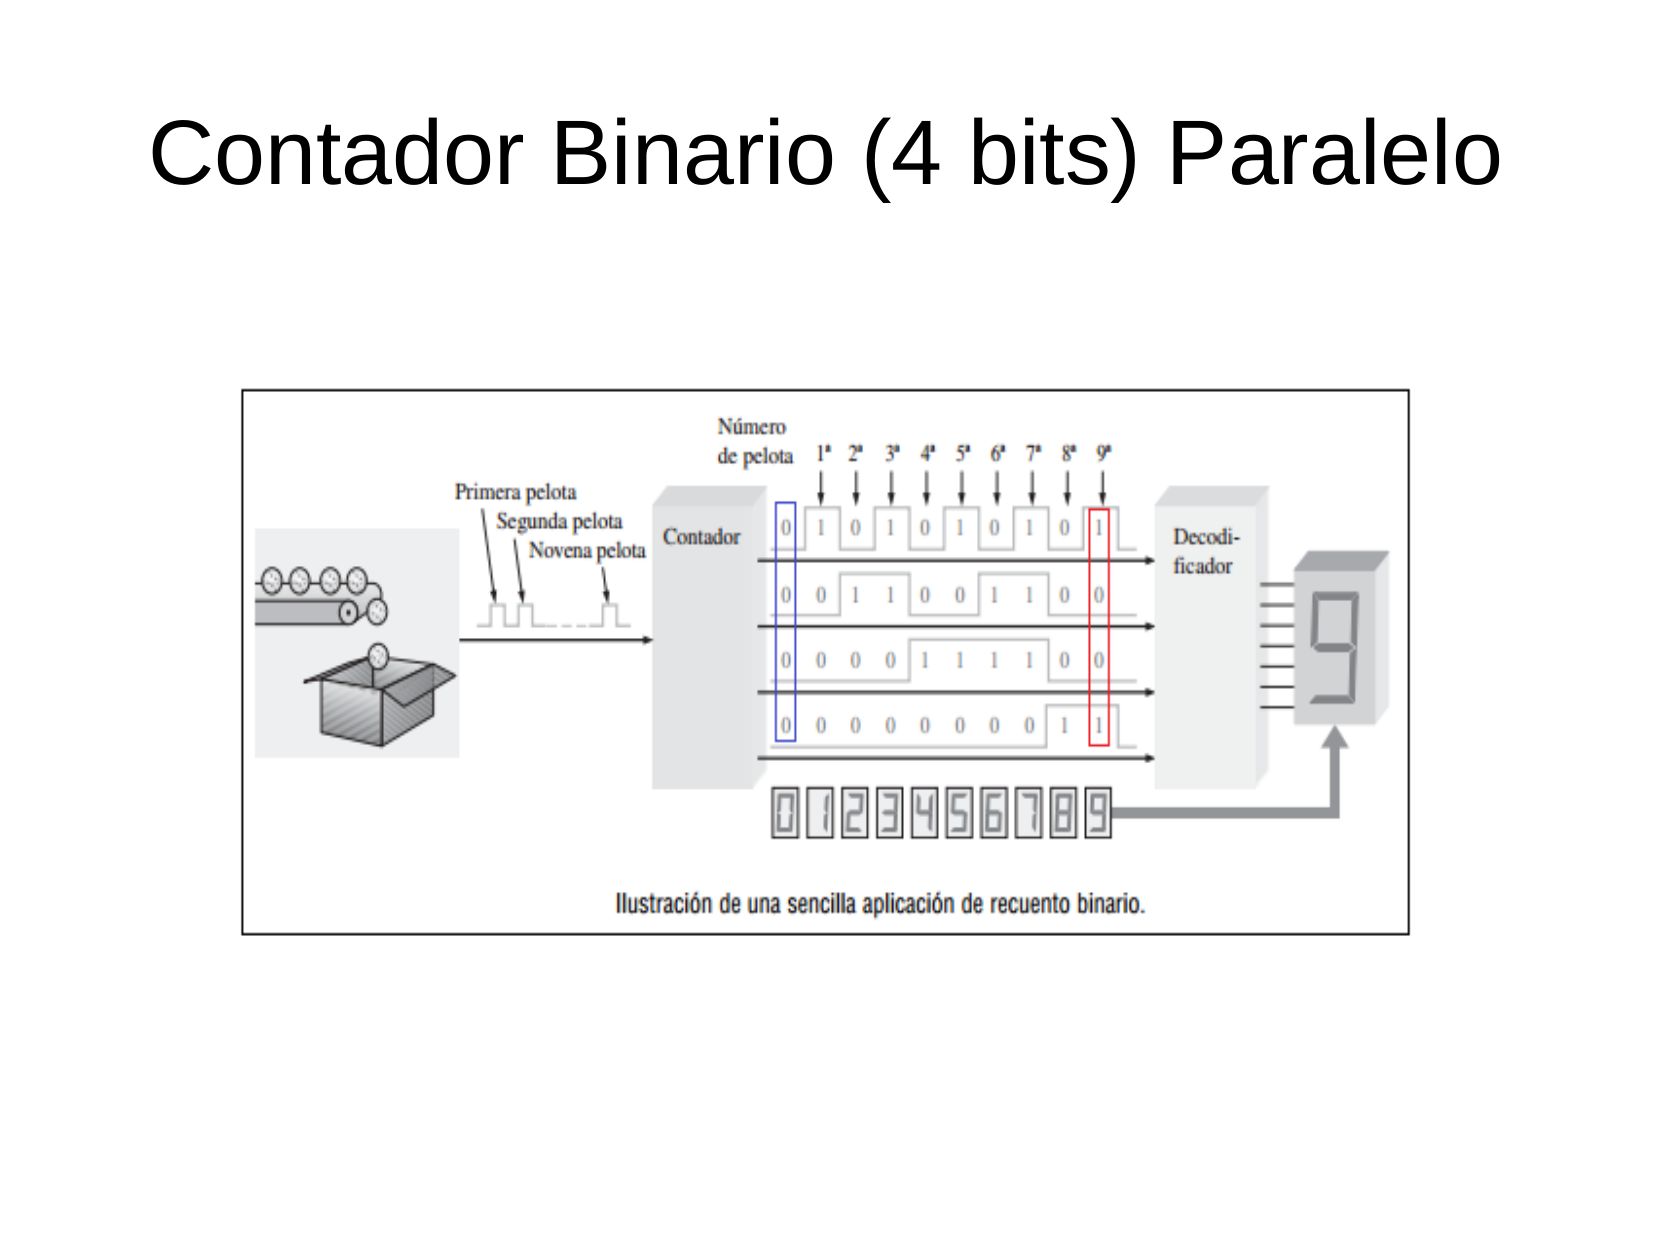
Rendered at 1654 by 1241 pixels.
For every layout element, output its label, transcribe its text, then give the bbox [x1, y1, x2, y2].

title Contador Binario (4 bits) Paralelo [82, 49, 1571, 257]
picture [236, 383, 1418, 945]
